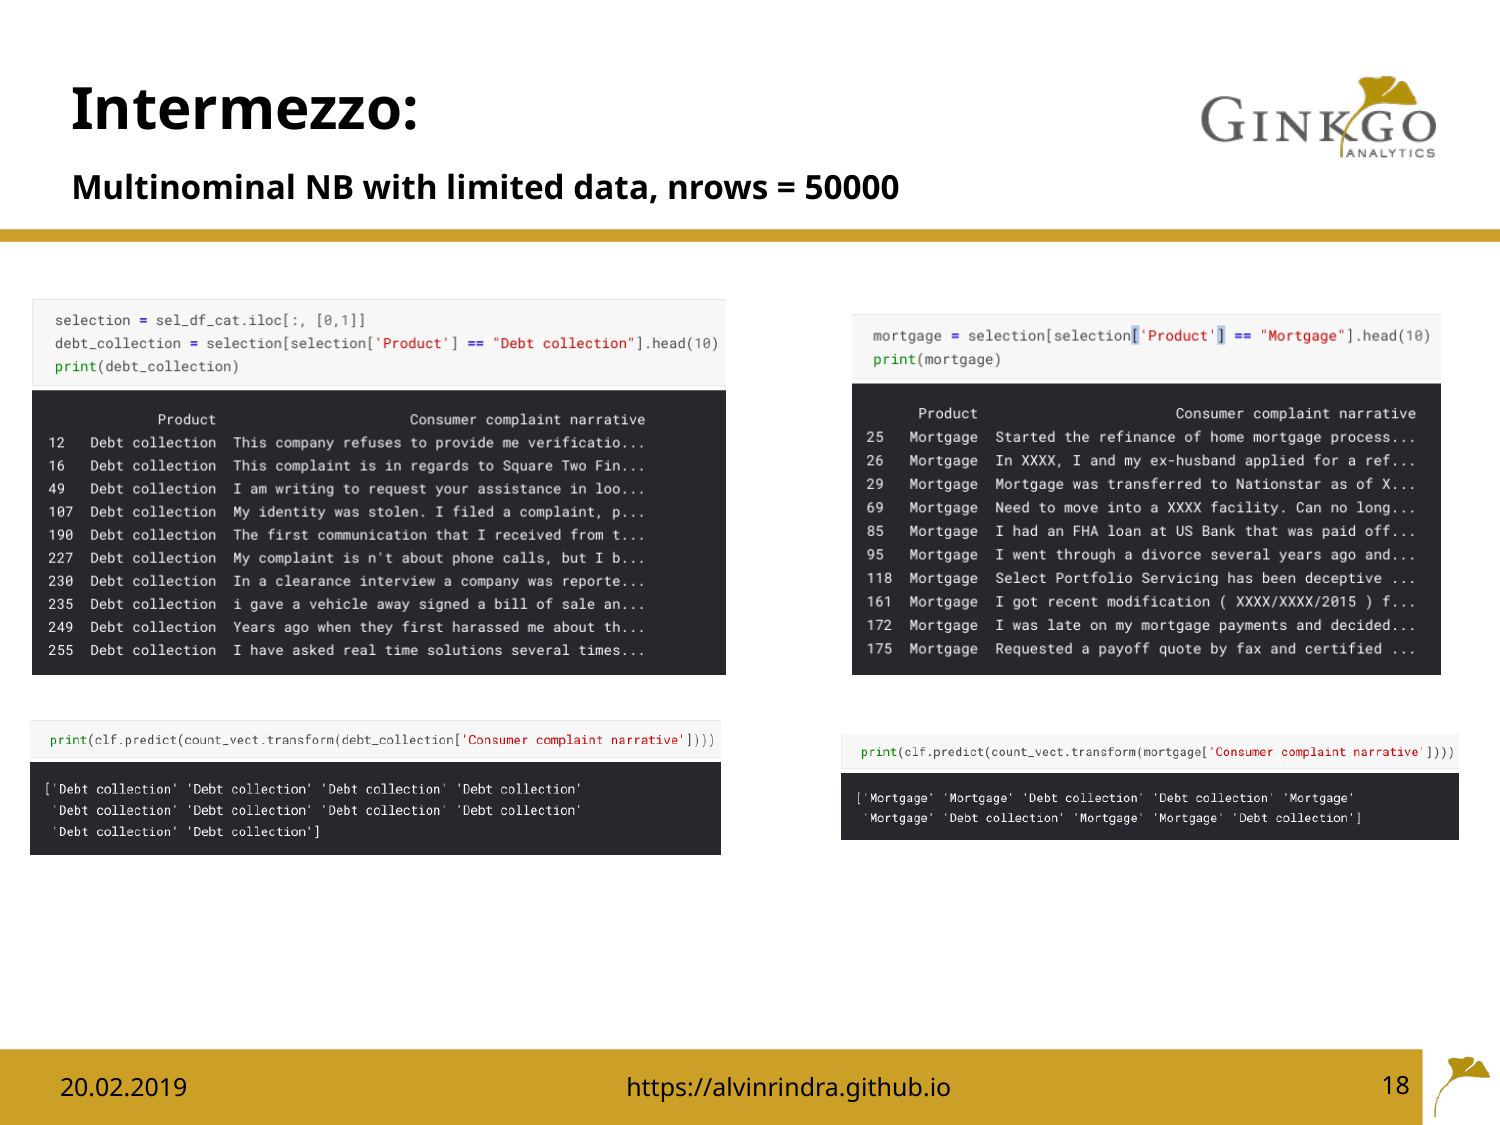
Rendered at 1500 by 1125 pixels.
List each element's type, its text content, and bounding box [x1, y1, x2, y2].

text_box https://alvinrindra.github.io [266, 1056, 993, 1117]
text_box <number> [1196, 1056, 1425, 1117]
picture [0, 0, 1500, 1125]
text_box 20.02.2019 [60, 1056, 266, 1117]
list [60, 289, 1425, 1081]
list Intermezzo: Multinominal NB with limited data, nrows = 50000 [71, 71, 1066, 255]
